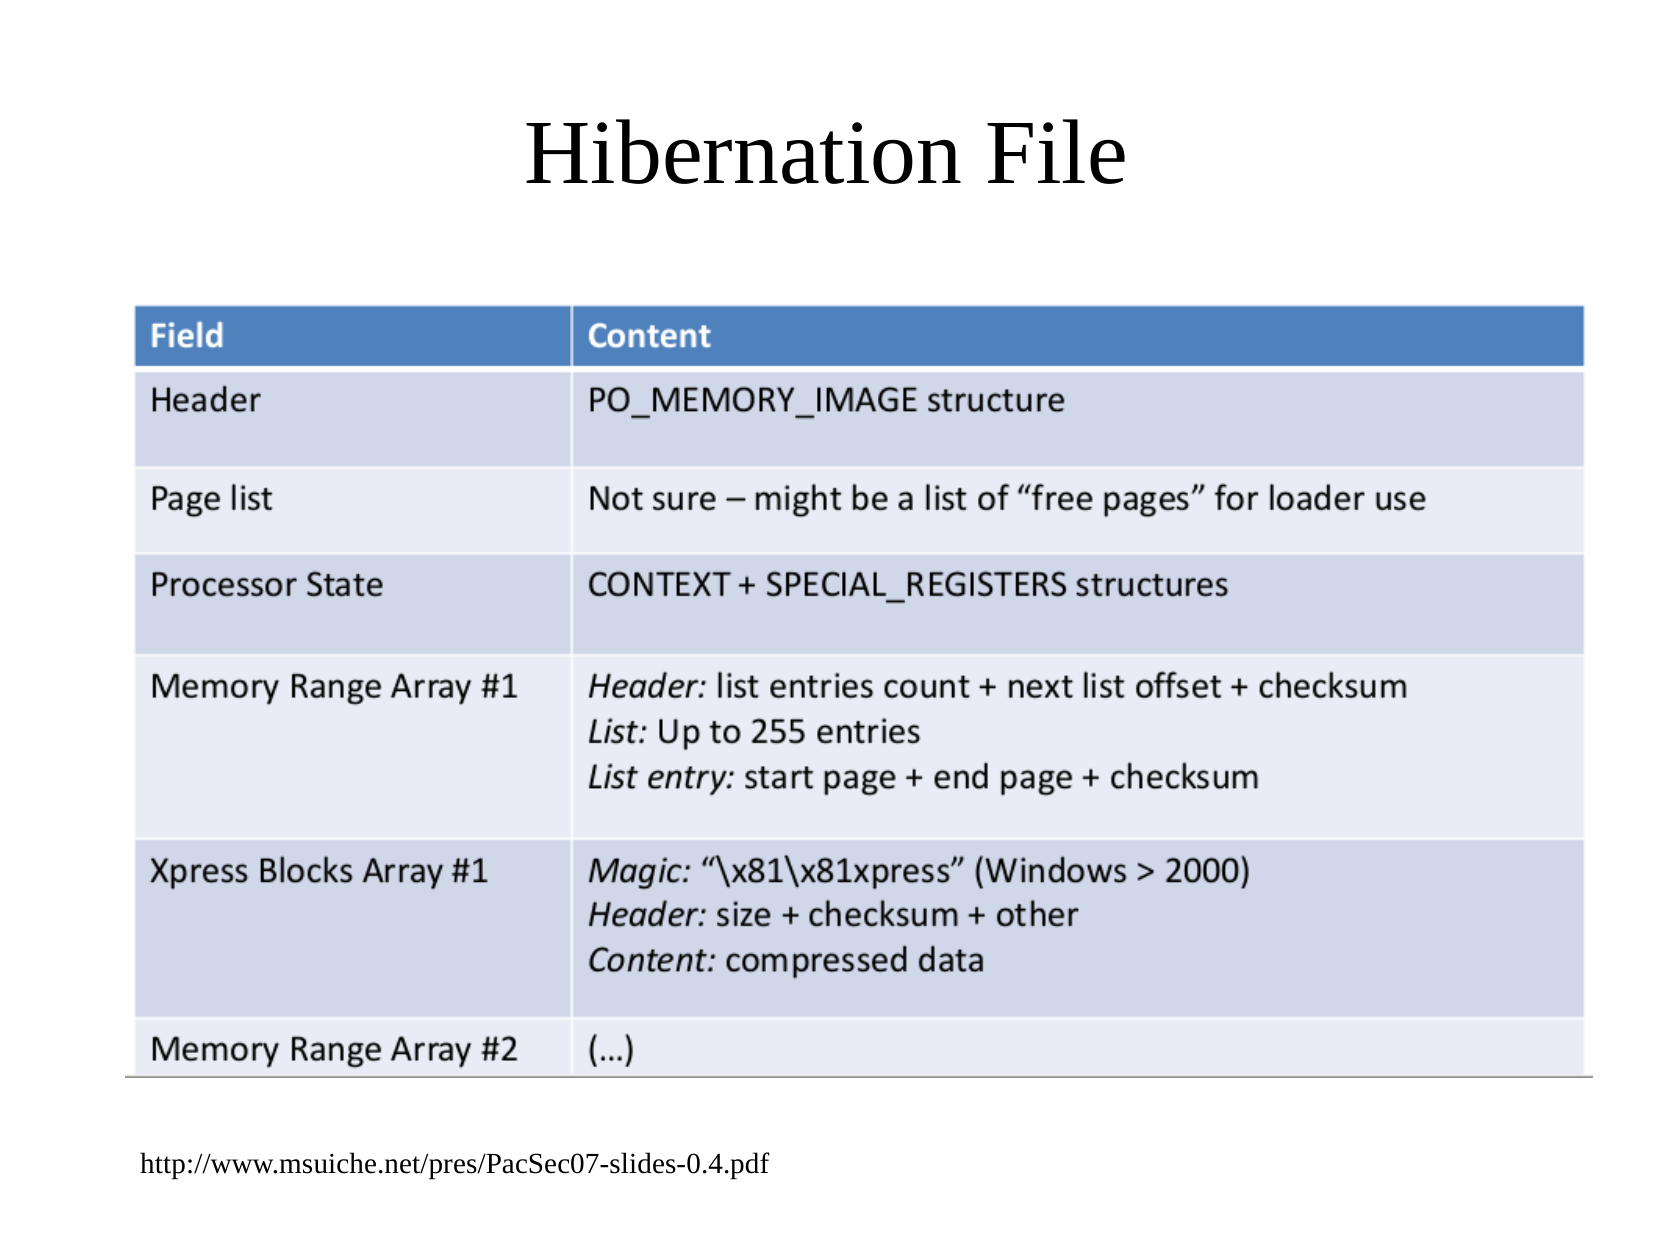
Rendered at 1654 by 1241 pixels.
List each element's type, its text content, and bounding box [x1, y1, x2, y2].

text_box http://www.msuiche.net/pres/PacSec07-slides-0.4.pdf [125, 1140, 1161, 1188]
title Hibernation File [82, 49, 1571, 257]
picture [125, 288, 1593, 1078]
